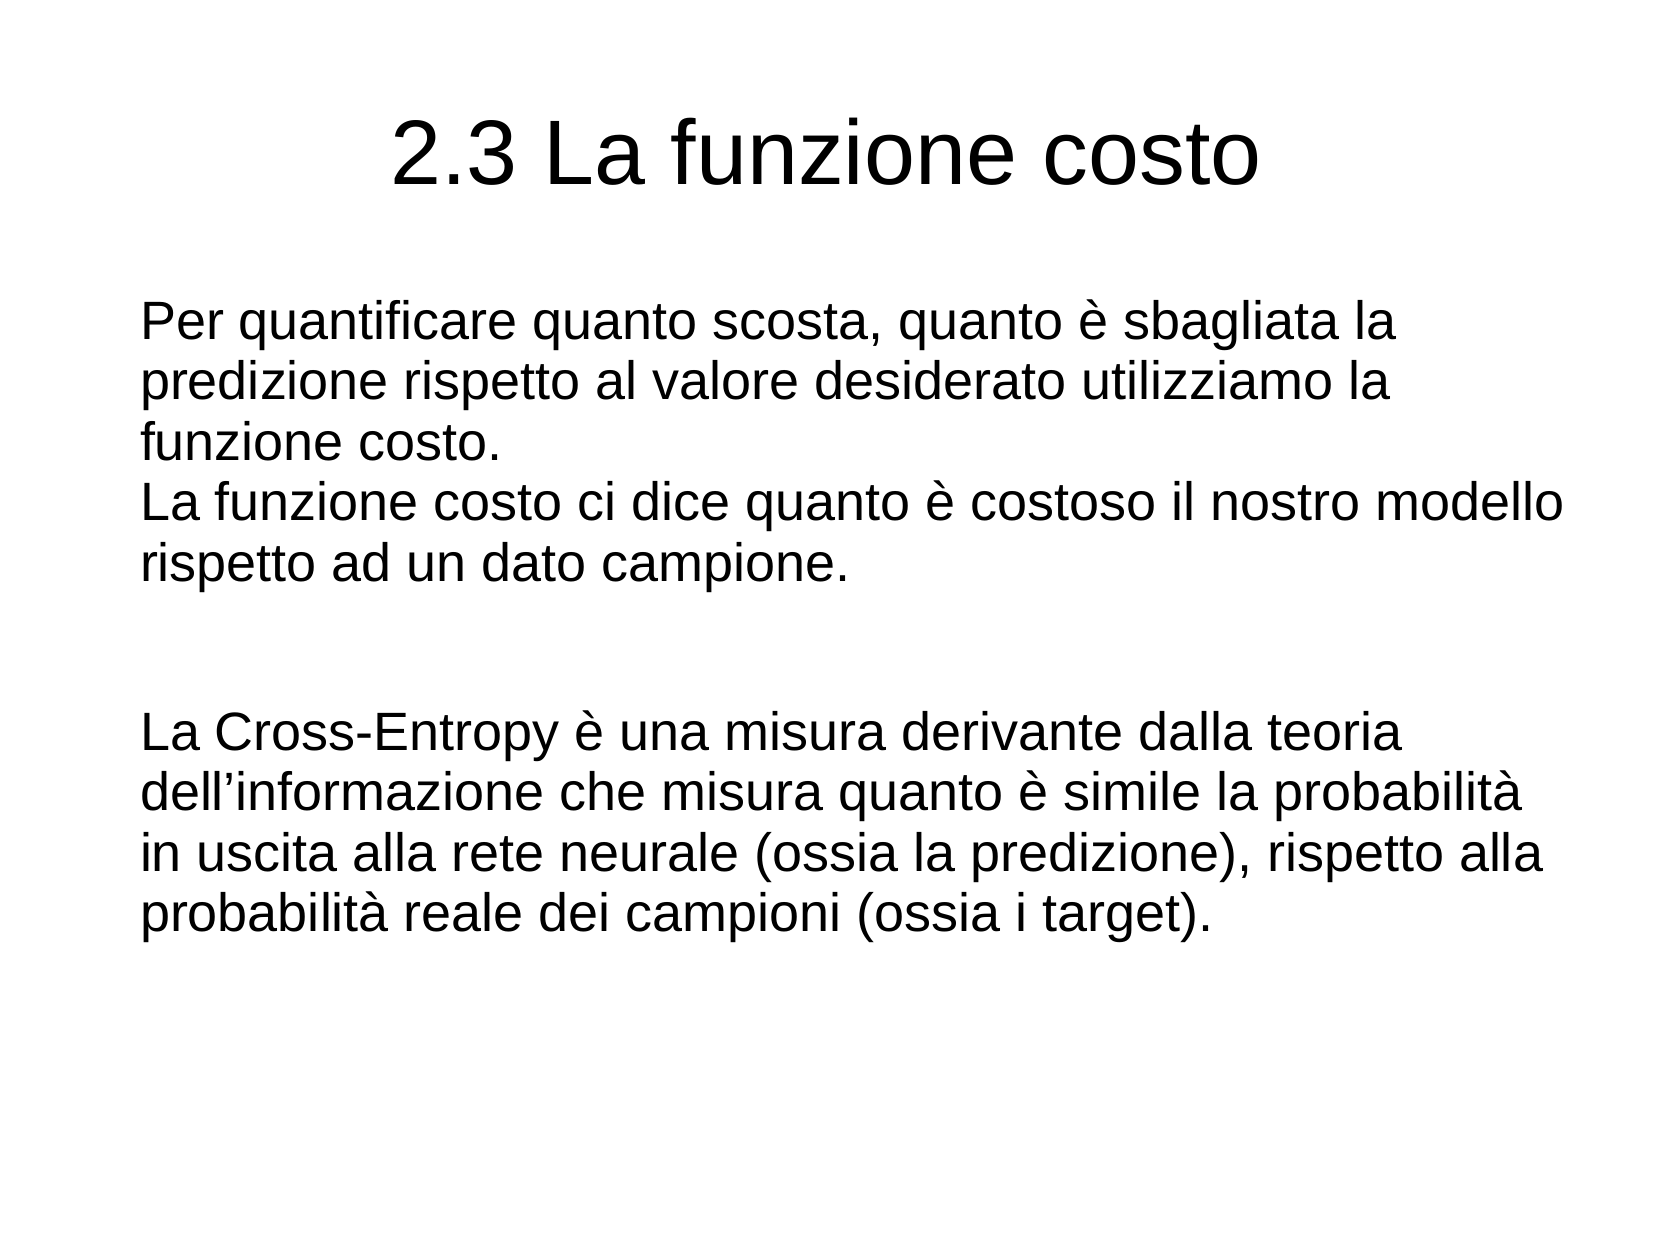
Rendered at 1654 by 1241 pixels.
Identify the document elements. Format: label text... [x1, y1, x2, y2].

title 2.3 La funzione costo [82, 49, 1571, 257]
list Per quantificare quanto scosta, quanto è sbagliata la predizione rispetto al valore desiderato utilizziamo la funzione costo. La funzione costo ci dice quanto è costoso il nostro modello rispetto ad un dato campione. La Cross-Entropy è una misura derivante dalla teoria dell’informazione che misura quanto è simile la probabilità in uscita alla rete neurale (ossia la predizione), rispetto alla probabilità reale dei campioni (ossia i target). [82, 290, 1571, 1099]
